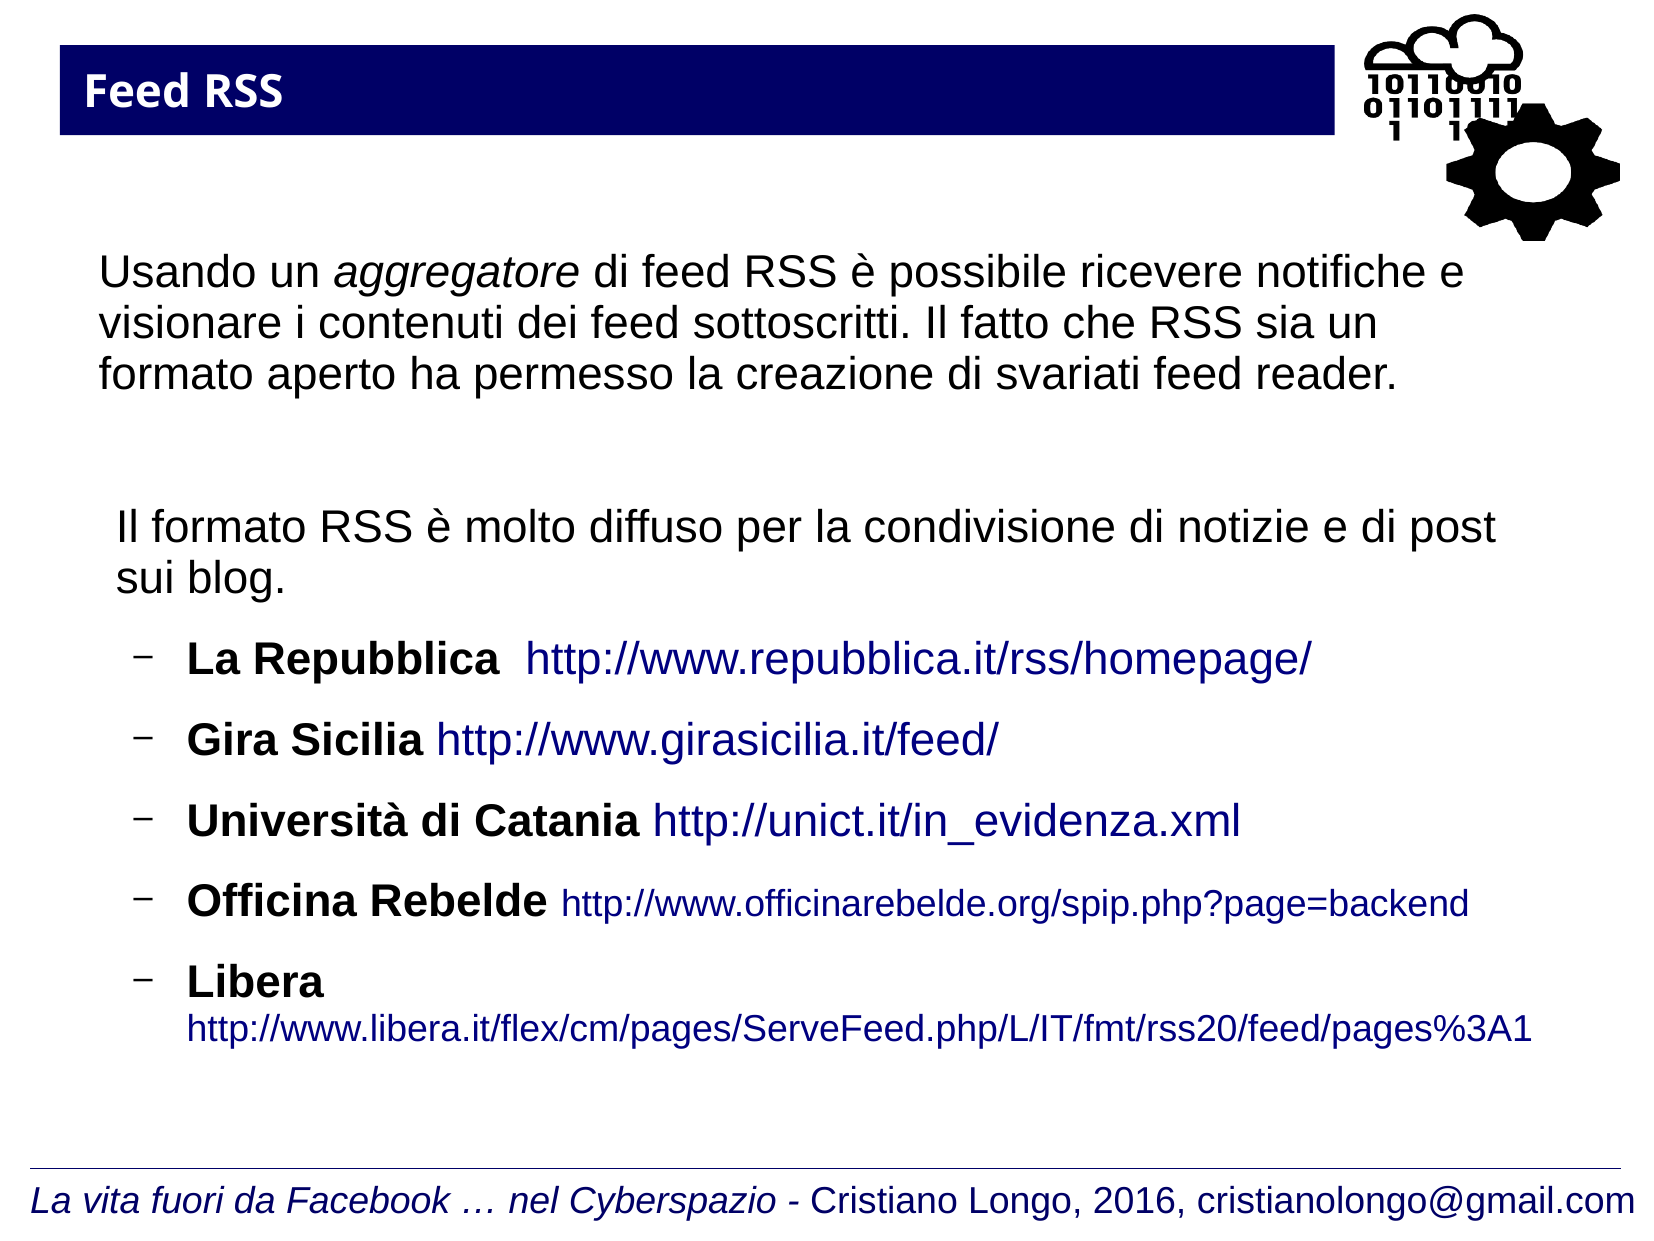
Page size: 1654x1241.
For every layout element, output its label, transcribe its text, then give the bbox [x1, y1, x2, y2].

text_box La vita fuori da Facebook … nel Cyberspazio - Cristiano Longo, 2016, cristianolongo@gmail.com [15, 1168, 1653, 1241]
text_box Il formato RSS è molto diffuso per la condivisione di notizie e di post sui blog. La Repubblica http://www.repubblica.it/rss/homepage/ Gira Sicilia http://www.girasicilia.it/feed/ Università di Catania http://unict.it/in_evidenza.xml Officina Rebelde http://www.officinarebelde.org/spip.php?page=backend Libera http://www.libera.it/flex/cm/pages/ServeFeed.php/L/IT/fmt/rss20/feed/pages%3A1 [45, 500, 1545, 1111]
picture [1364, 14, 1620, 241]
text_box Usando un aggregatore di feed RSS è possibile ricevere notifiche e visionare i contenuti dei feed sottoscritti. Il fatto che RSS sia un formato aperto ha permesso la creazione di svariati feed reader. [27, 245, 1528, 481]
list Feed RSS [59, 45, 1335, 136]
